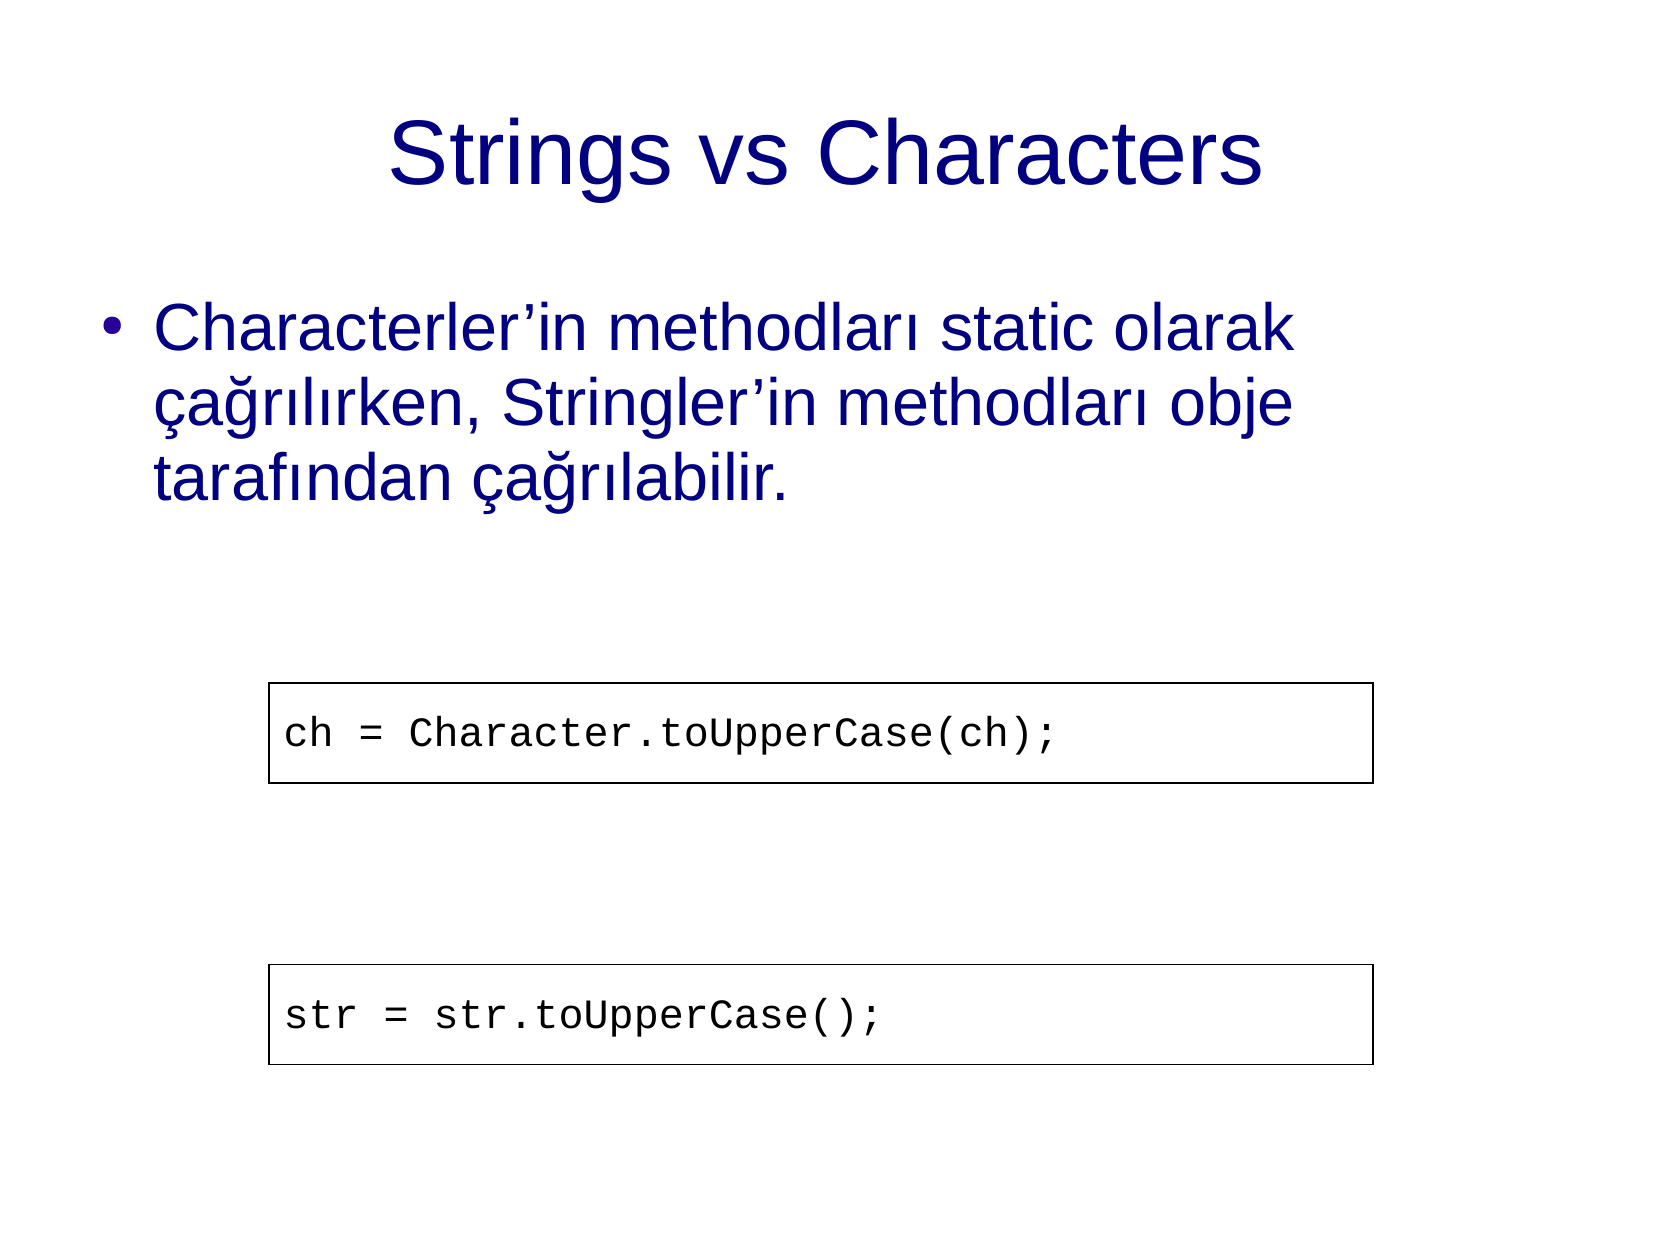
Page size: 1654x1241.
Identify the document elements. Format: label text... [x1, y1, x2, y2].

text_box str = str.toUpperCase(); [268, 964, 1374, 1065]
text_box ch = Character.toUpperCase(ch); [268, 682, 1373, 783]
title Strings vs Characters [82, 49, 1571, 257]
list Characterler’in methodları static olarak çağrılırken, Stringler’in methodları obje tarafından çağrılabilir. [82, 290, 1571, 1109]
